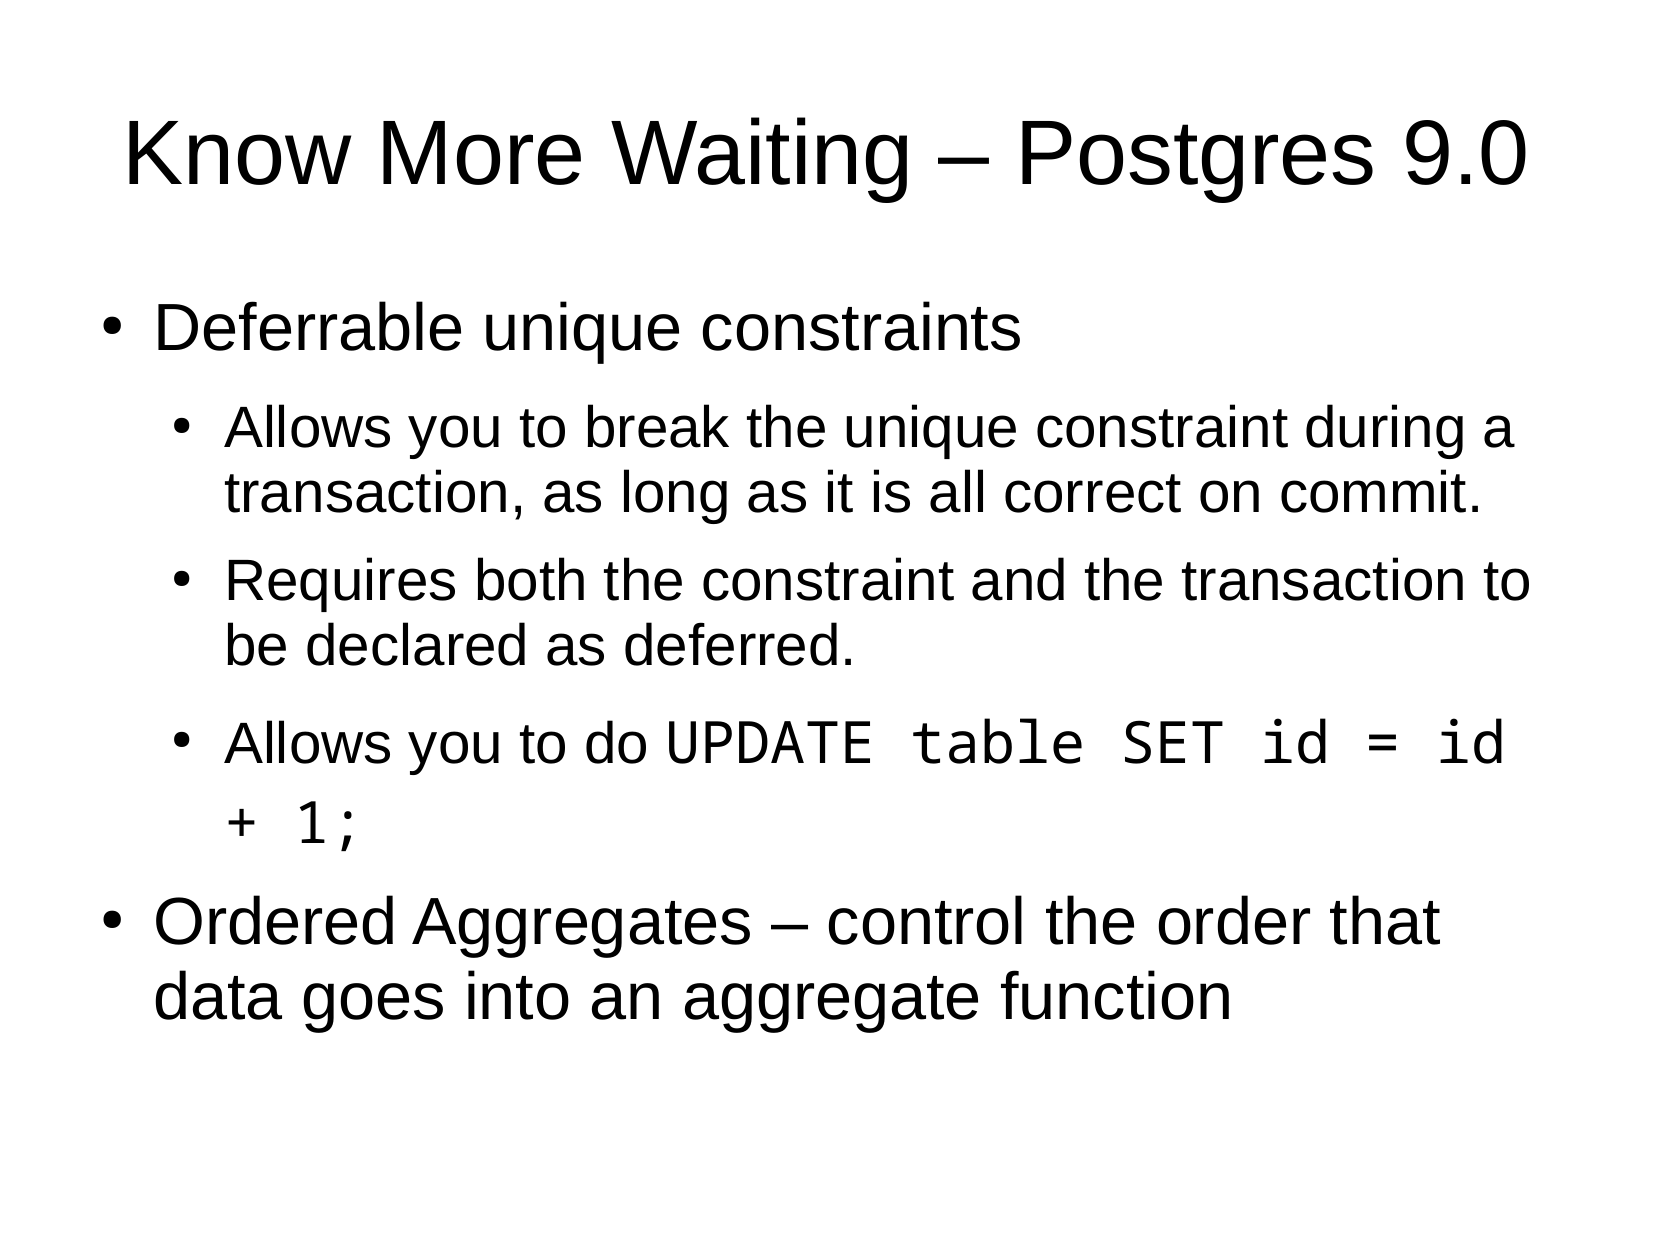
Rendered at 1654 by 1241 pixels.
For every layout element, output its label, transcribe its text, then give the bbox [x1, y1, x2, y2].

title Know More Waiting – Postgres 9.0 [82, 56, 1571, 250]
list Deferrable unique constraints Allows you to break the unique constraint during a transaction, as long as it is all correct on commit. Requires both the constraint and the transaction to be declared as deferred. Allows you to do UPDATE table SET id = id + 1; Ordered Aggregates – control the order that data goes into an aggregate function [82, 290, 1571, 1109]
